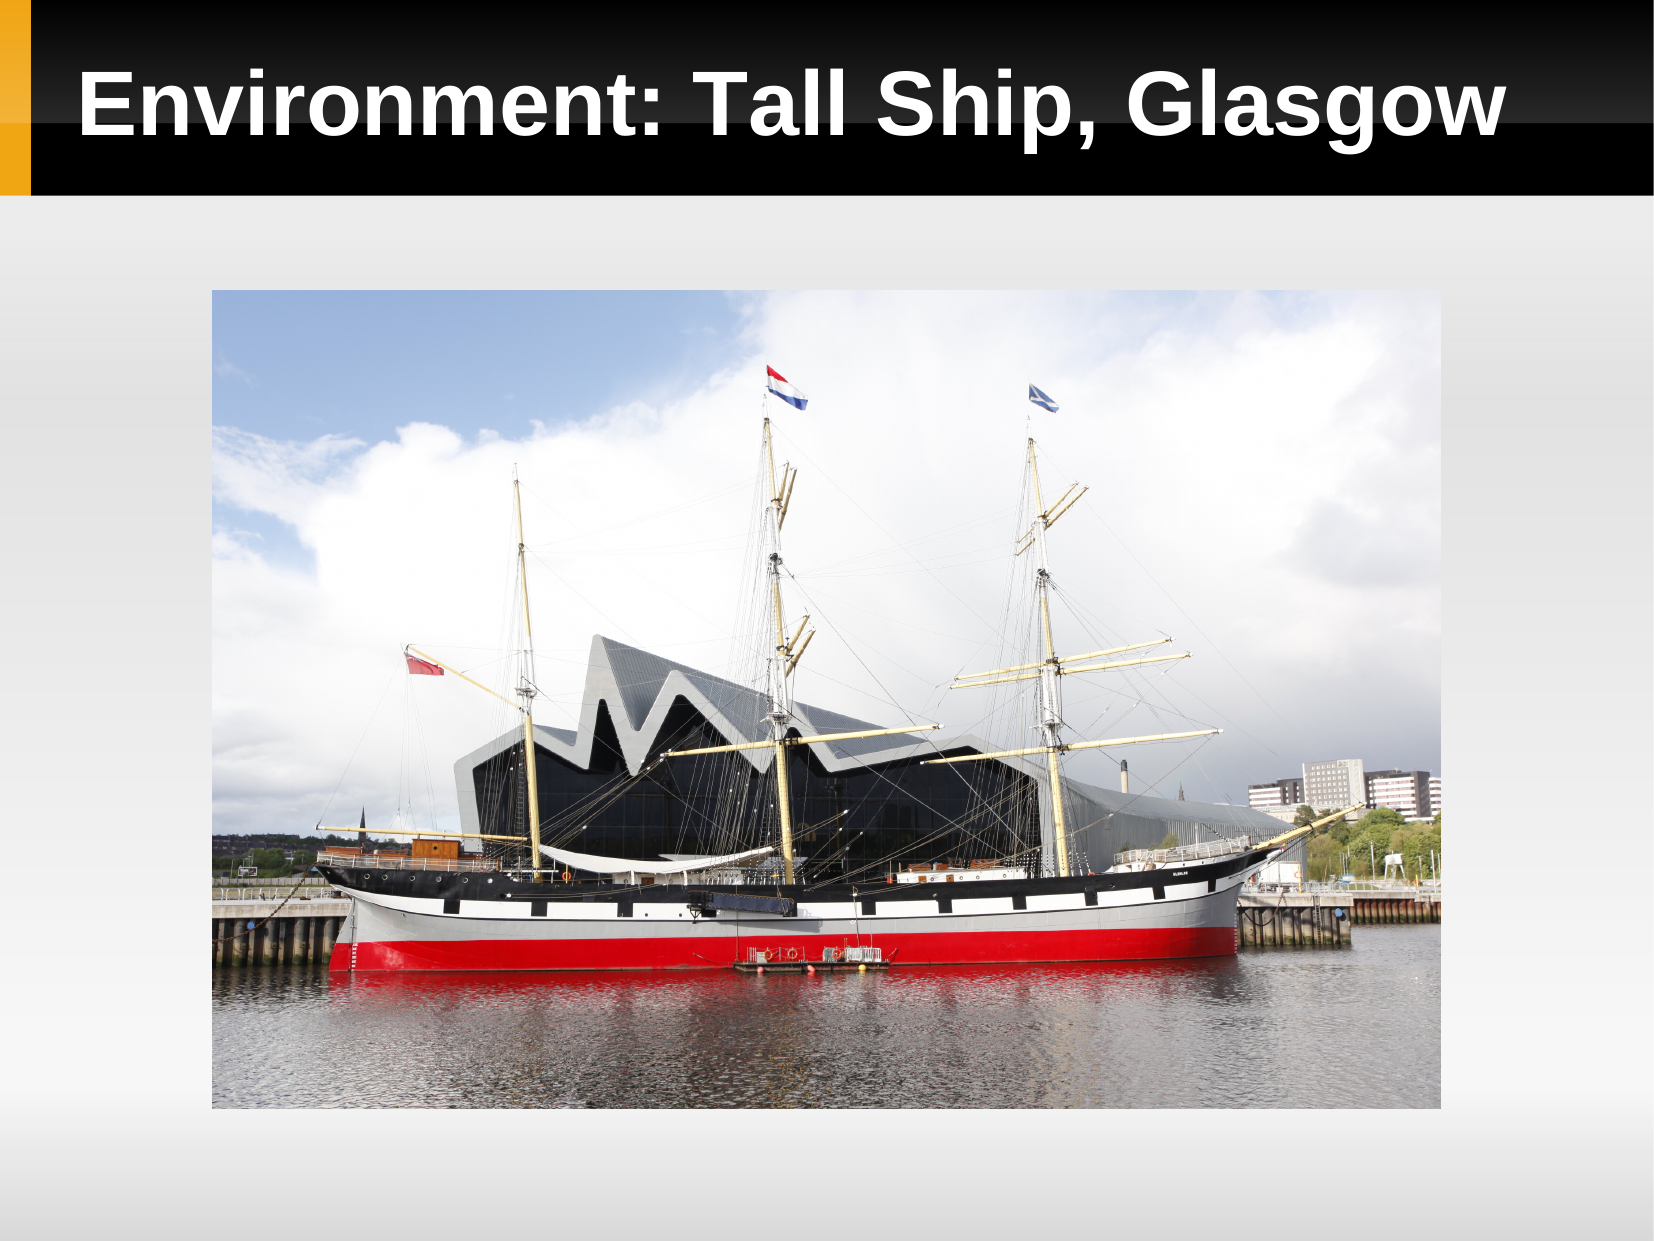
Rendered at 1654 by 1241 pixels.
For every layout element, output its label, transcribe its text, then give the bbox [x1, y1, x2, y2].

picture [0, 0, 1654, 1241]
title Environment: Tall Ship, Glasgow [76, 0, 1565, 208]
